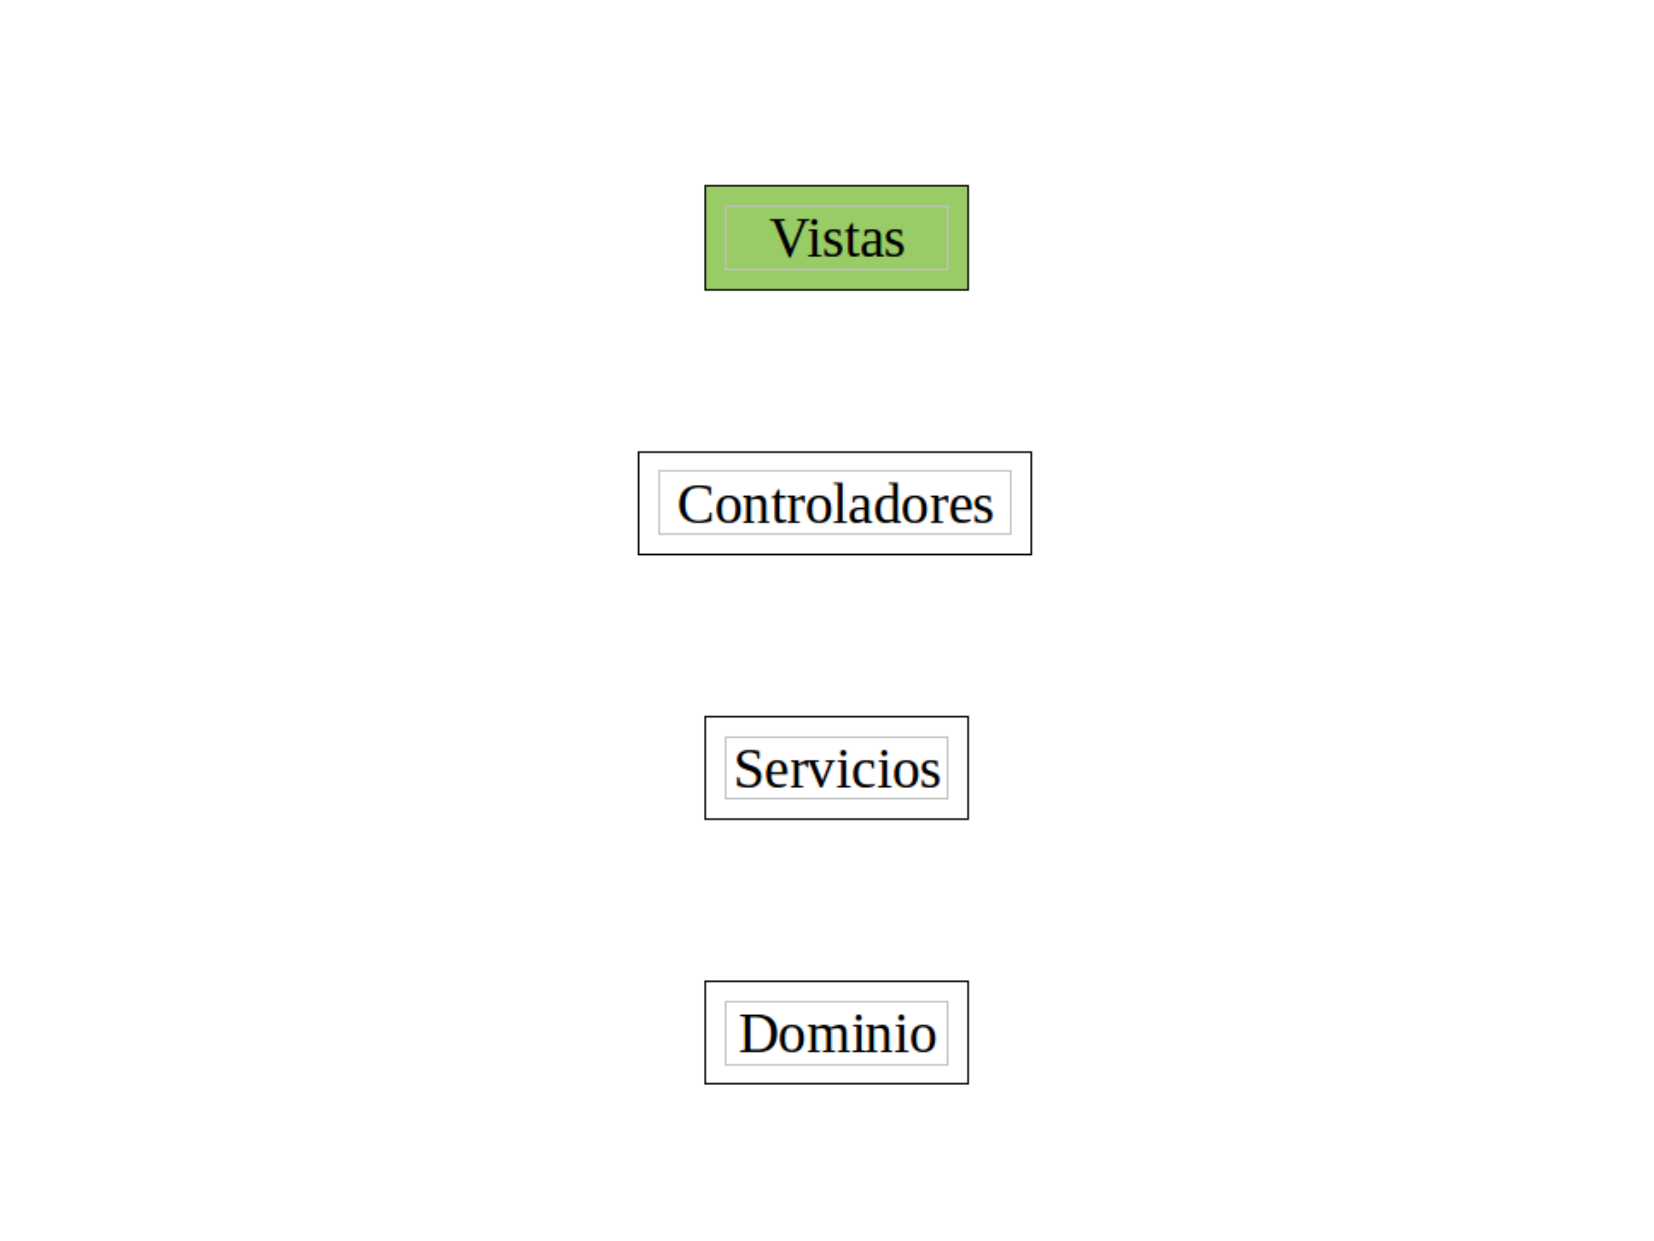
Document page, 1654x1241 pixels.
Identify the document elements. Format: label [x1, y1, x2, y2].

picture [394, 117, 1251, 1172]
